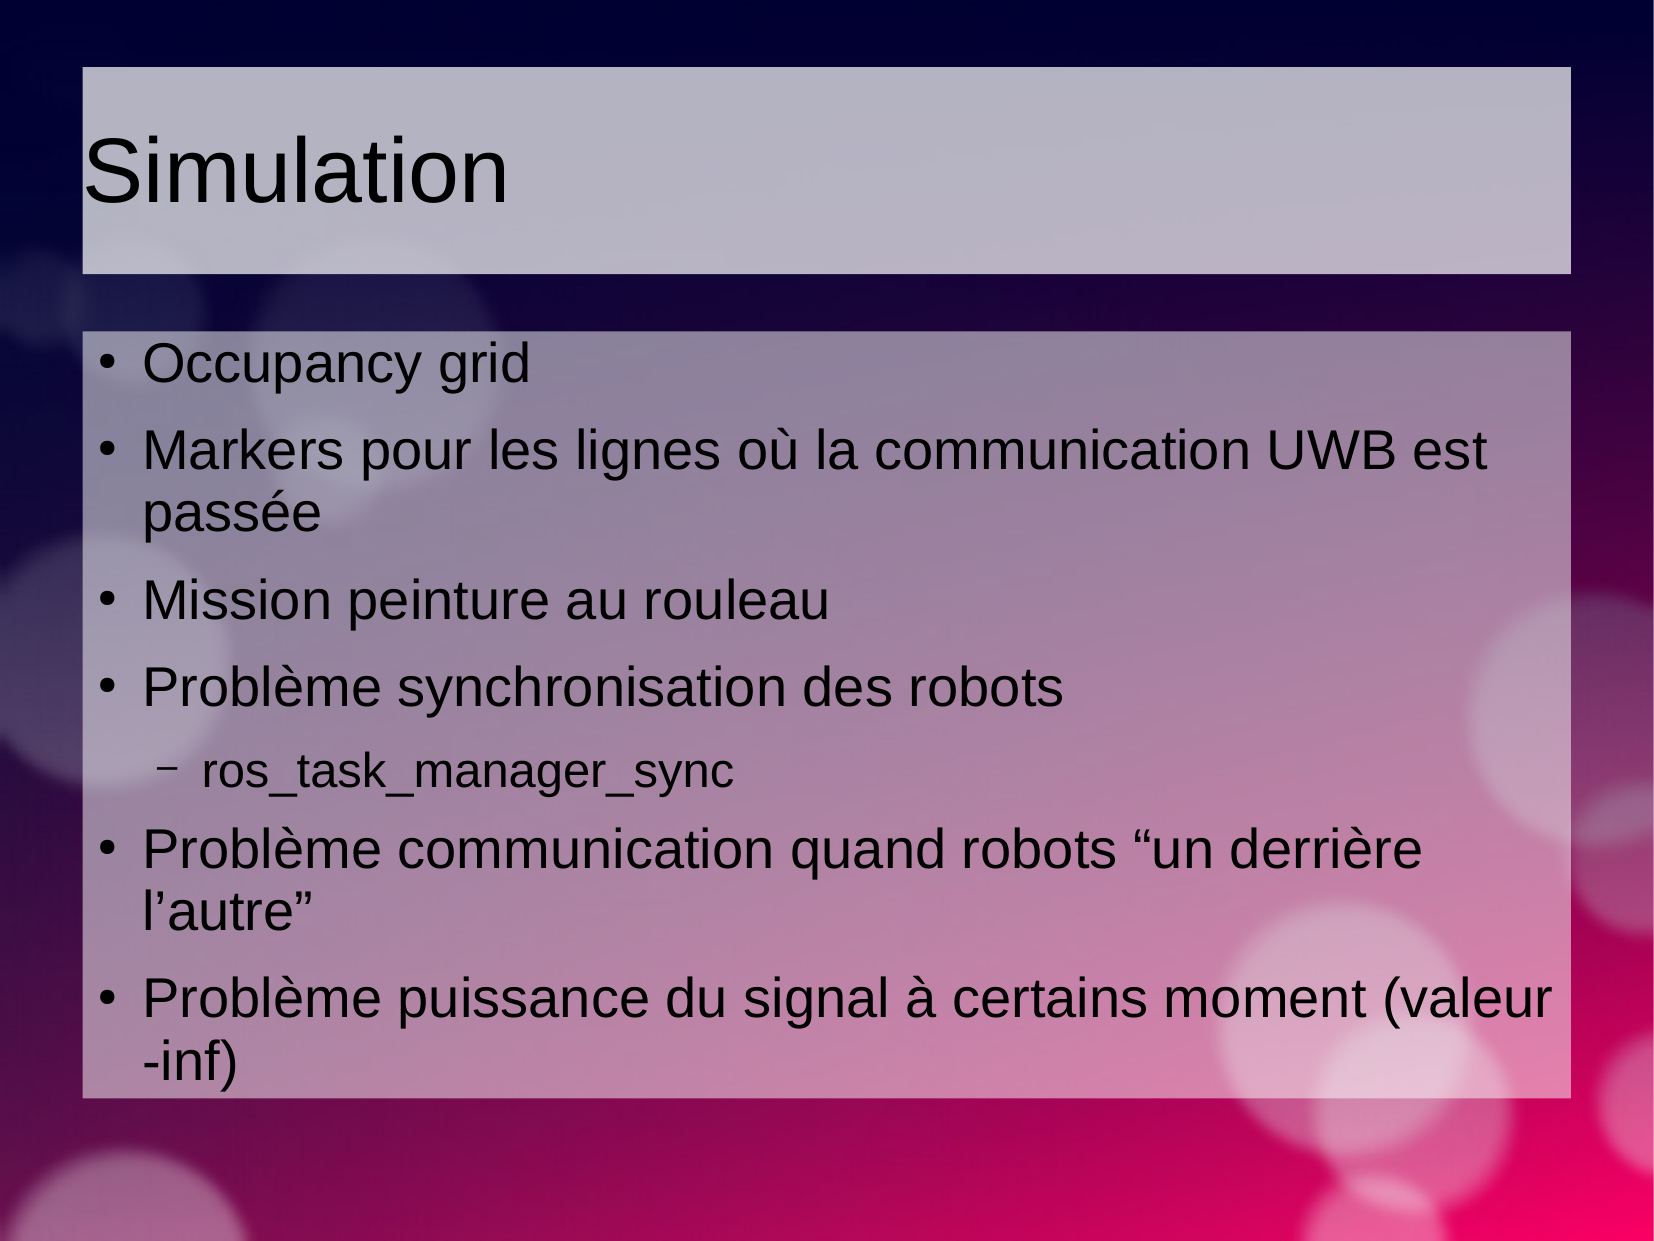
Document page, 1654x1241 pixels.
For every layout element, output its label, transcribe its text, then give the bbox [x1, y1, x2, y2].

list Occupancy grid Markers pour les lignes où la communication UWB est passée Mission peinture au rouleau Problème synchronisation des robots ros_task_manager_sync Problème communication quand robots “un derrière l’autre” Problème puissance du signal à certains moment (valeur -inf) [82, 331, 1571, 1099]
title Simulation [82, 67, 1571, 275]
picture [0, 0, 1654, 1241]
